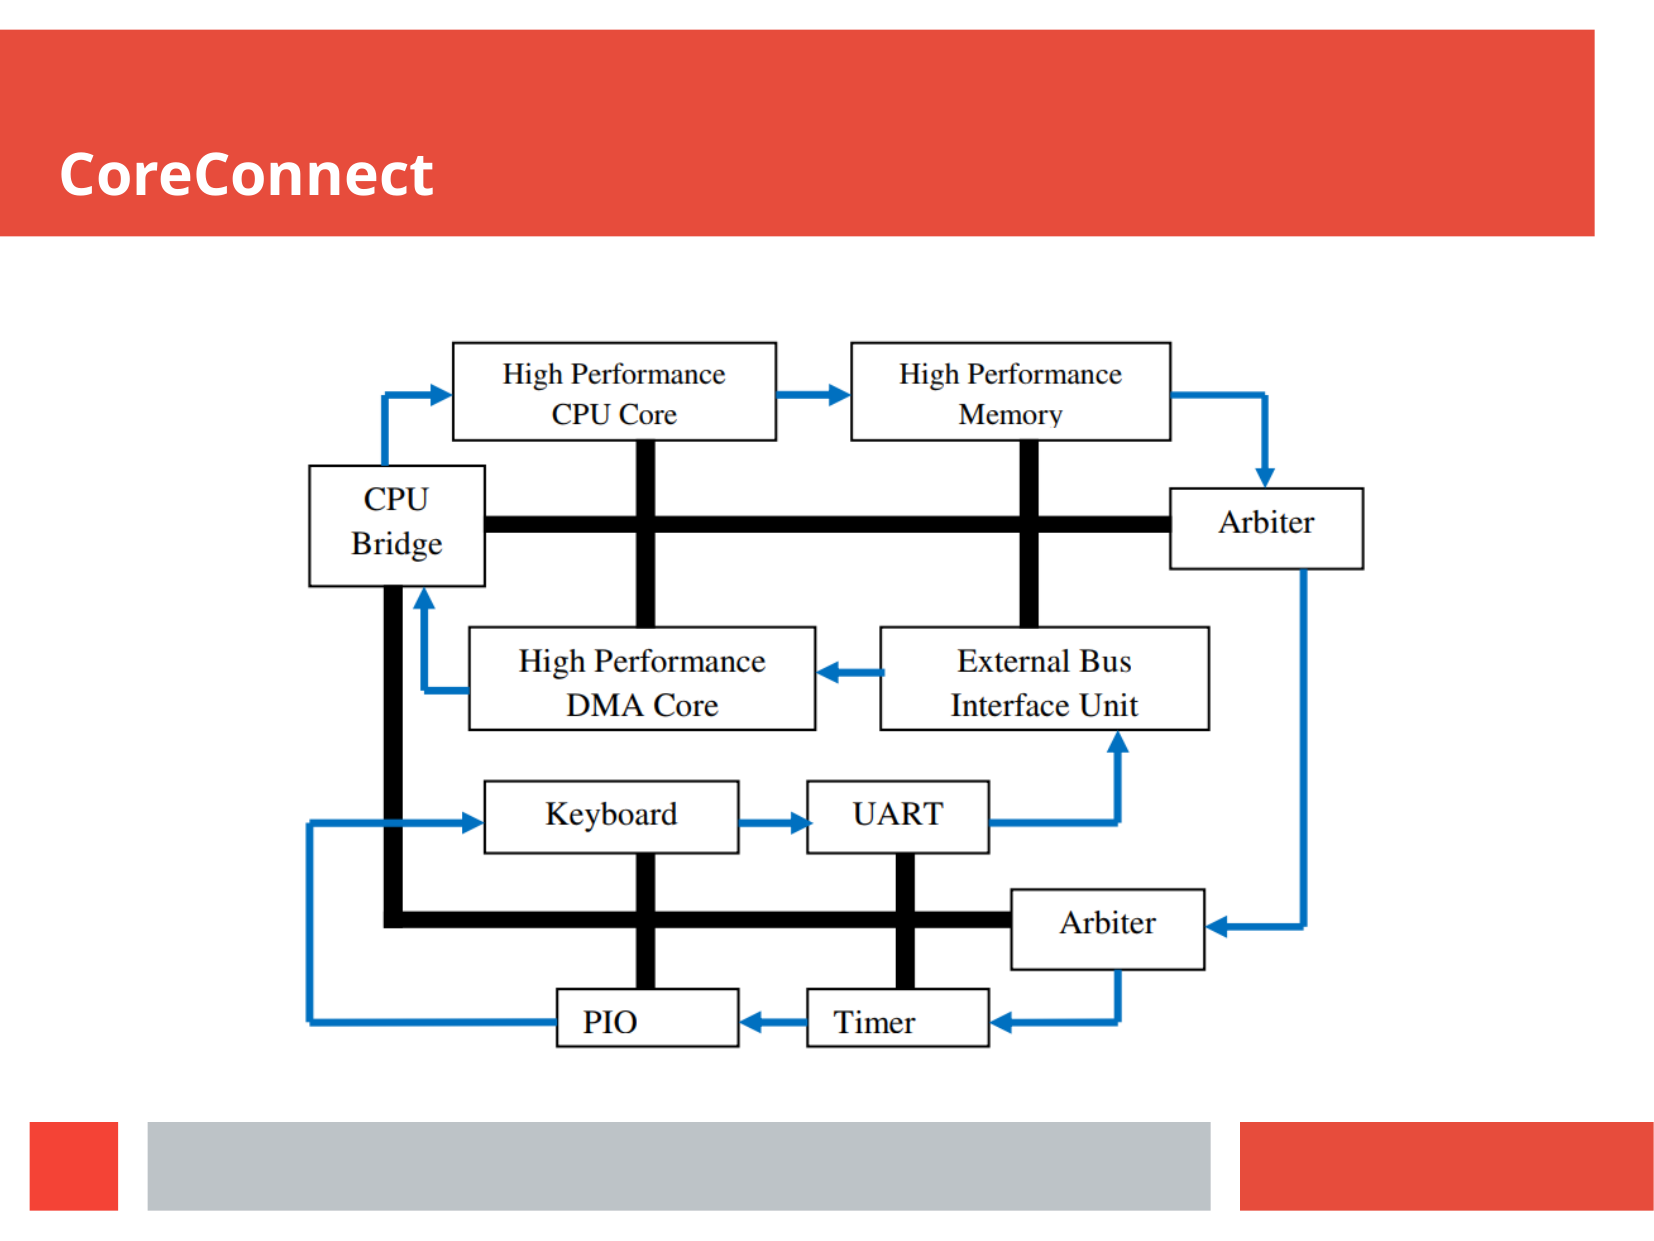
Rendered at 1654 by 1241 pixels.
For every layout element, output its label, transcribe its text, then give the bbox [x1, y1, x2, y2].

title CoreConnect [59, 59, 1595, 207]
picture [260, 332, 1418, 1075]
